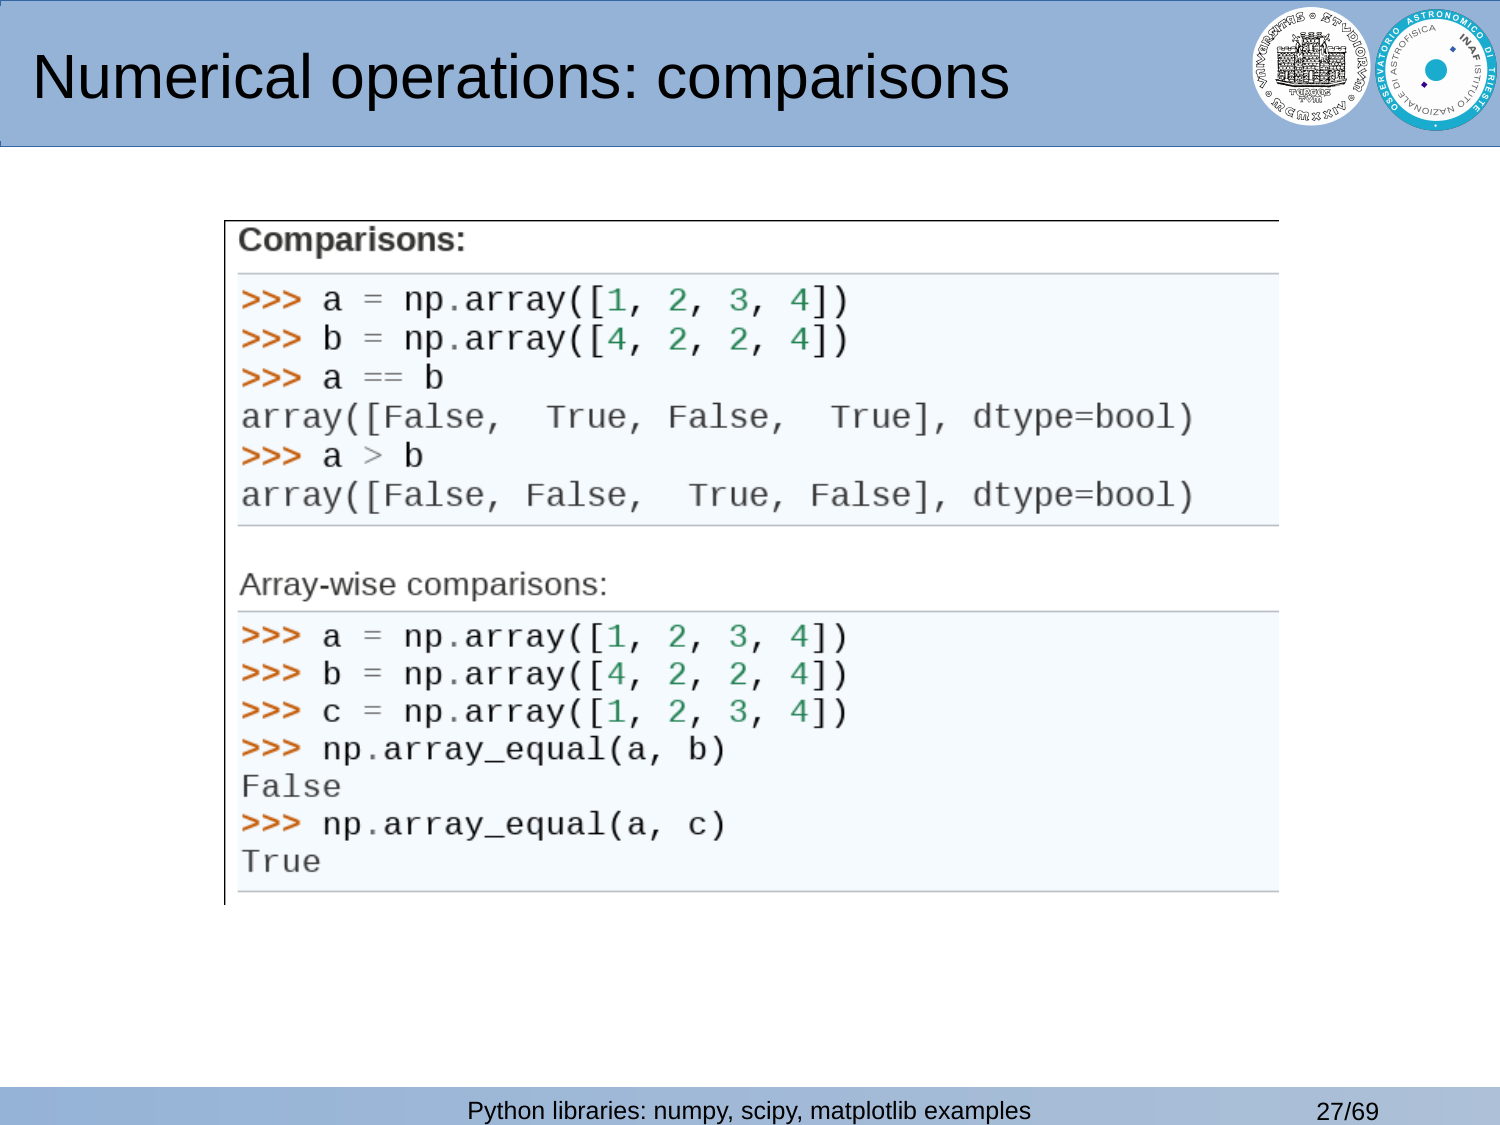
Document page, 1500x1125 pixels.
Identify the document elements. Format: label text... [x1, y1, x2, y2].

picture [224, 220, 1279, 905]
picture [1253, 0, 1500, 156]
text_box Numerical operations: comparisons [0, 5, 1253, 141]
